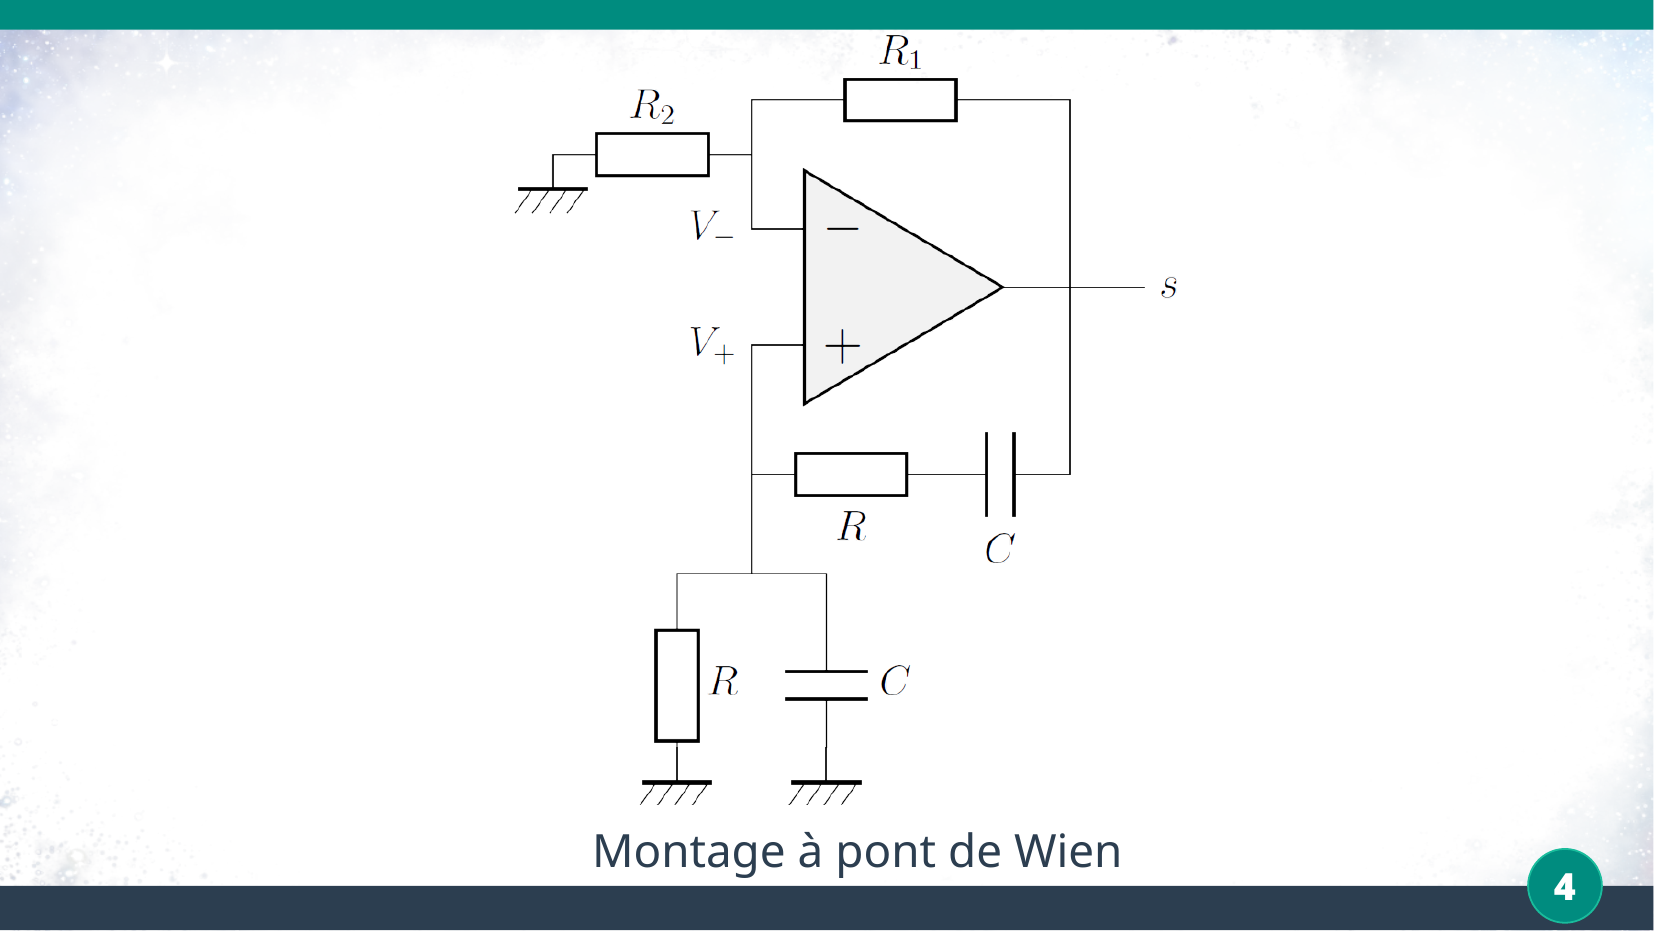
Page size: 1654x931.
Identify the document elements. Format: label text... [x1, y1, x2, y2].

picture [0, 30, 1654, 885]
picture [1077, 845, 1087, 852]
text_box Montage à pont de Wien [577, 813, 1077, 886]
